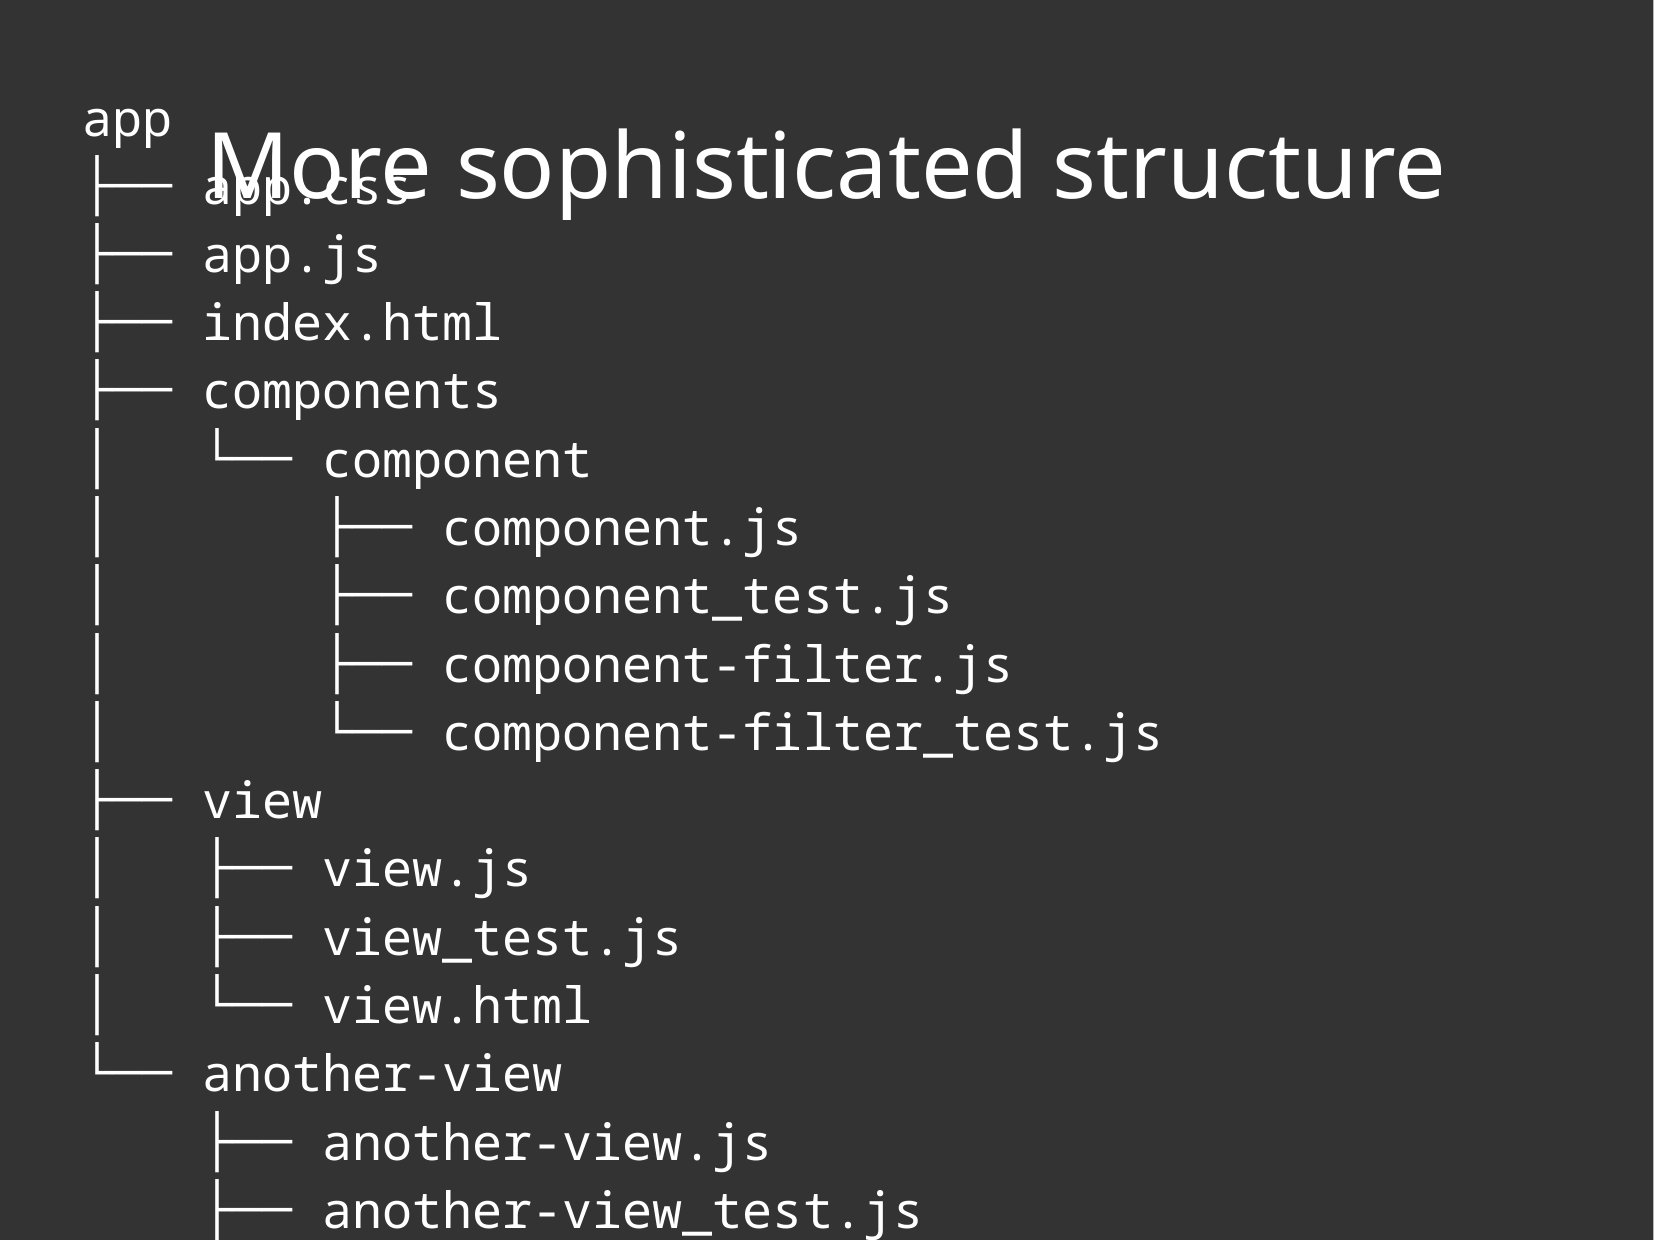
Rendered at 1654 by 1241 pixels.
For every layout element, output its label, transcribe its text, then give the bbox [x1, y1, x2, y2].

title app ├── app.css ├── app.js ├── index.html ├── components │ └── component │ ├── component.js │ ├── component_test.js │ ├── component-filter.js │ └── component-filter_test.js ├── view │ ├── view.js │ ├── view_test.js │ └── view.html └── another-view ├── another-view.js ├── another-view_test.js └── another-view.html [82, 194, 1571, 1199]
title More sophisticated structure [82, 59, 1571, 194]
